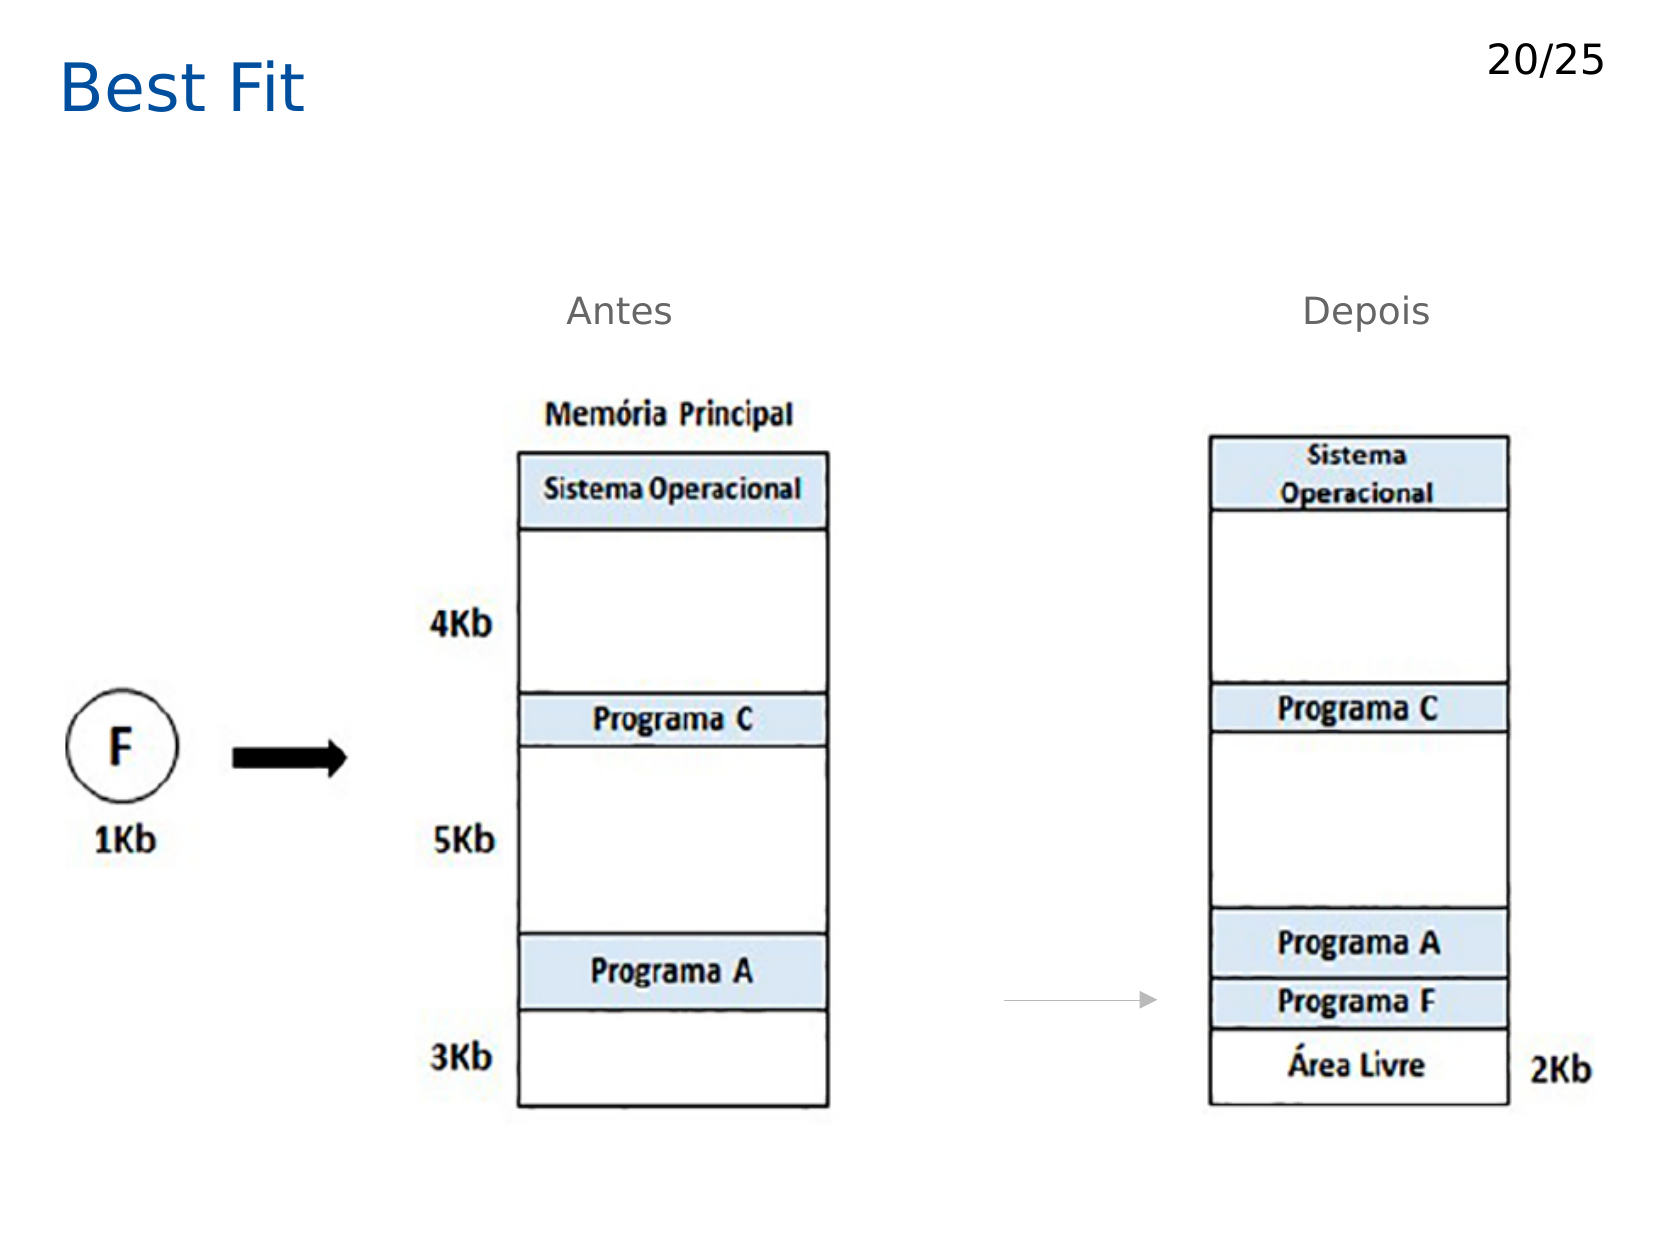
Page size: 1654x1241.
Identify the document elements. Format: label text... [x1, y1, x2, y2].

text_box Depois [1287, 282, 1446, 341]
title Best Fit [59, 29, 1506, 148]
picture [59, 382, 841, 1125]
text_box Antes [551, 282, 689, 341]
picture [1201, 425, 1595, 1115]
